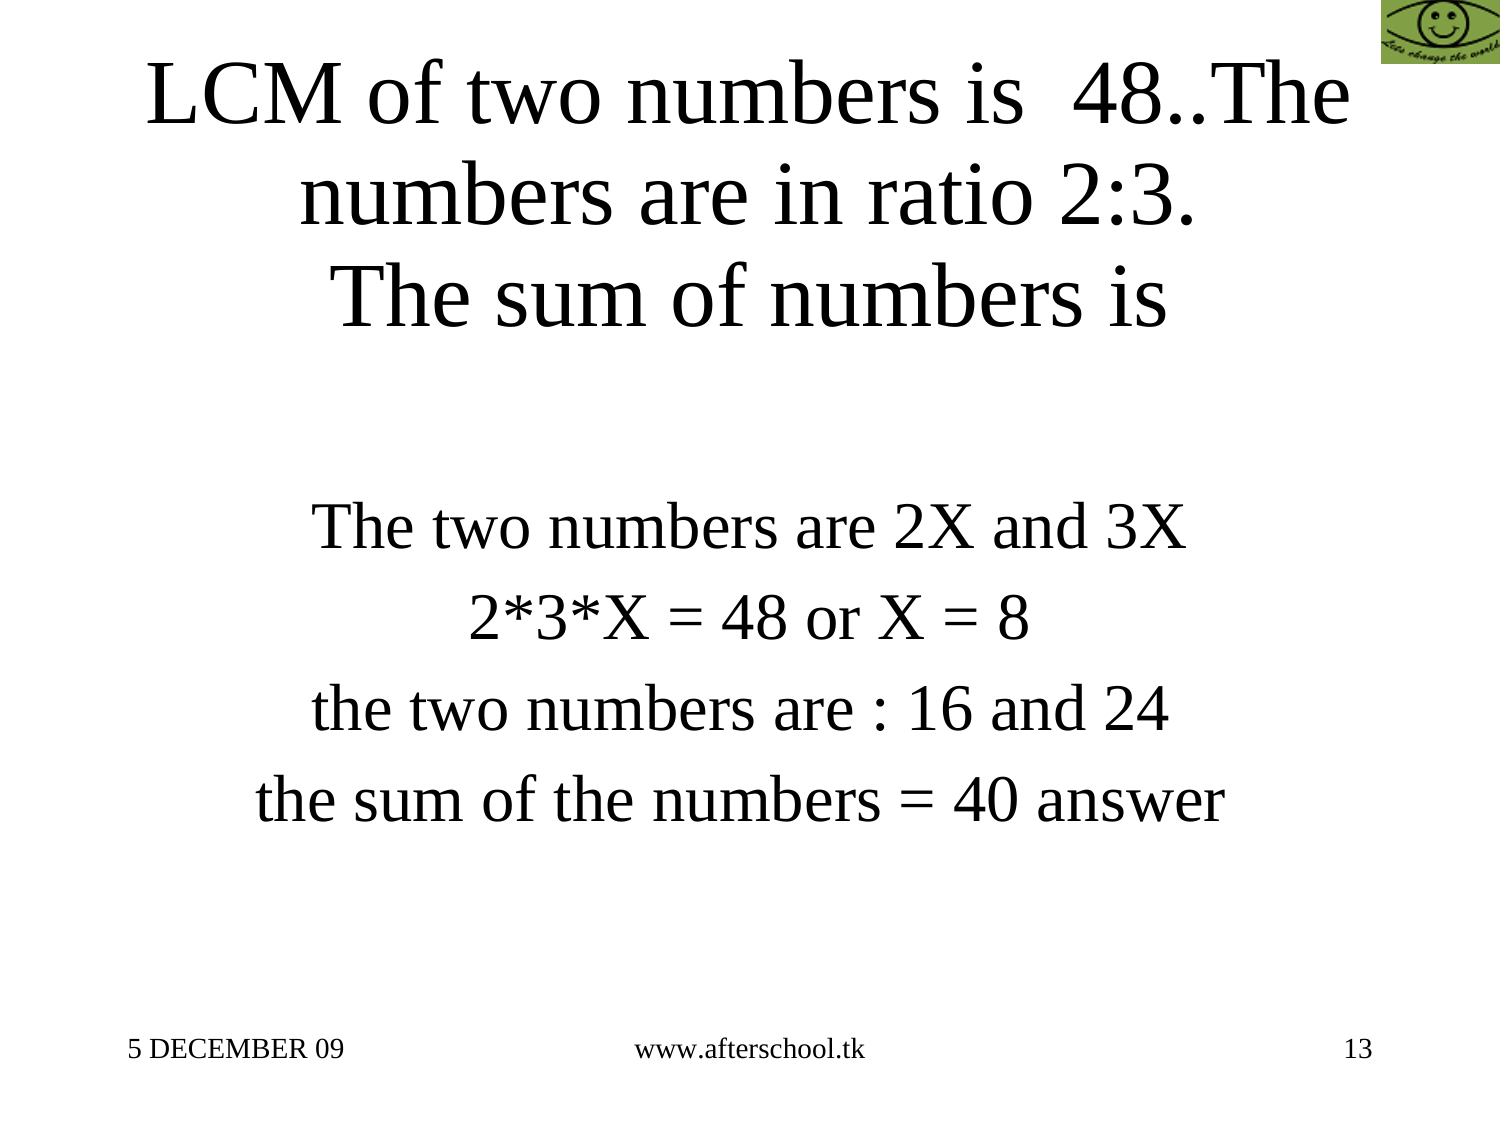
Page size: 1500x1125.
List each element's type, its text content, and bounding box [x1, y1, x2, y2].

picture [1388, 0, 1500, 64]
subtitle The two numbers are 2X and 3X 2*3*X = 48 or X = 8 the two numbers are : 16 and 24 the sum of the numbers = 40 answer [112, 332, 1388, 993]
title LCM of two numbers is 48..The numbers are in ratio 2:3. The sum of numbers is [112, 0, 1388, 332]
